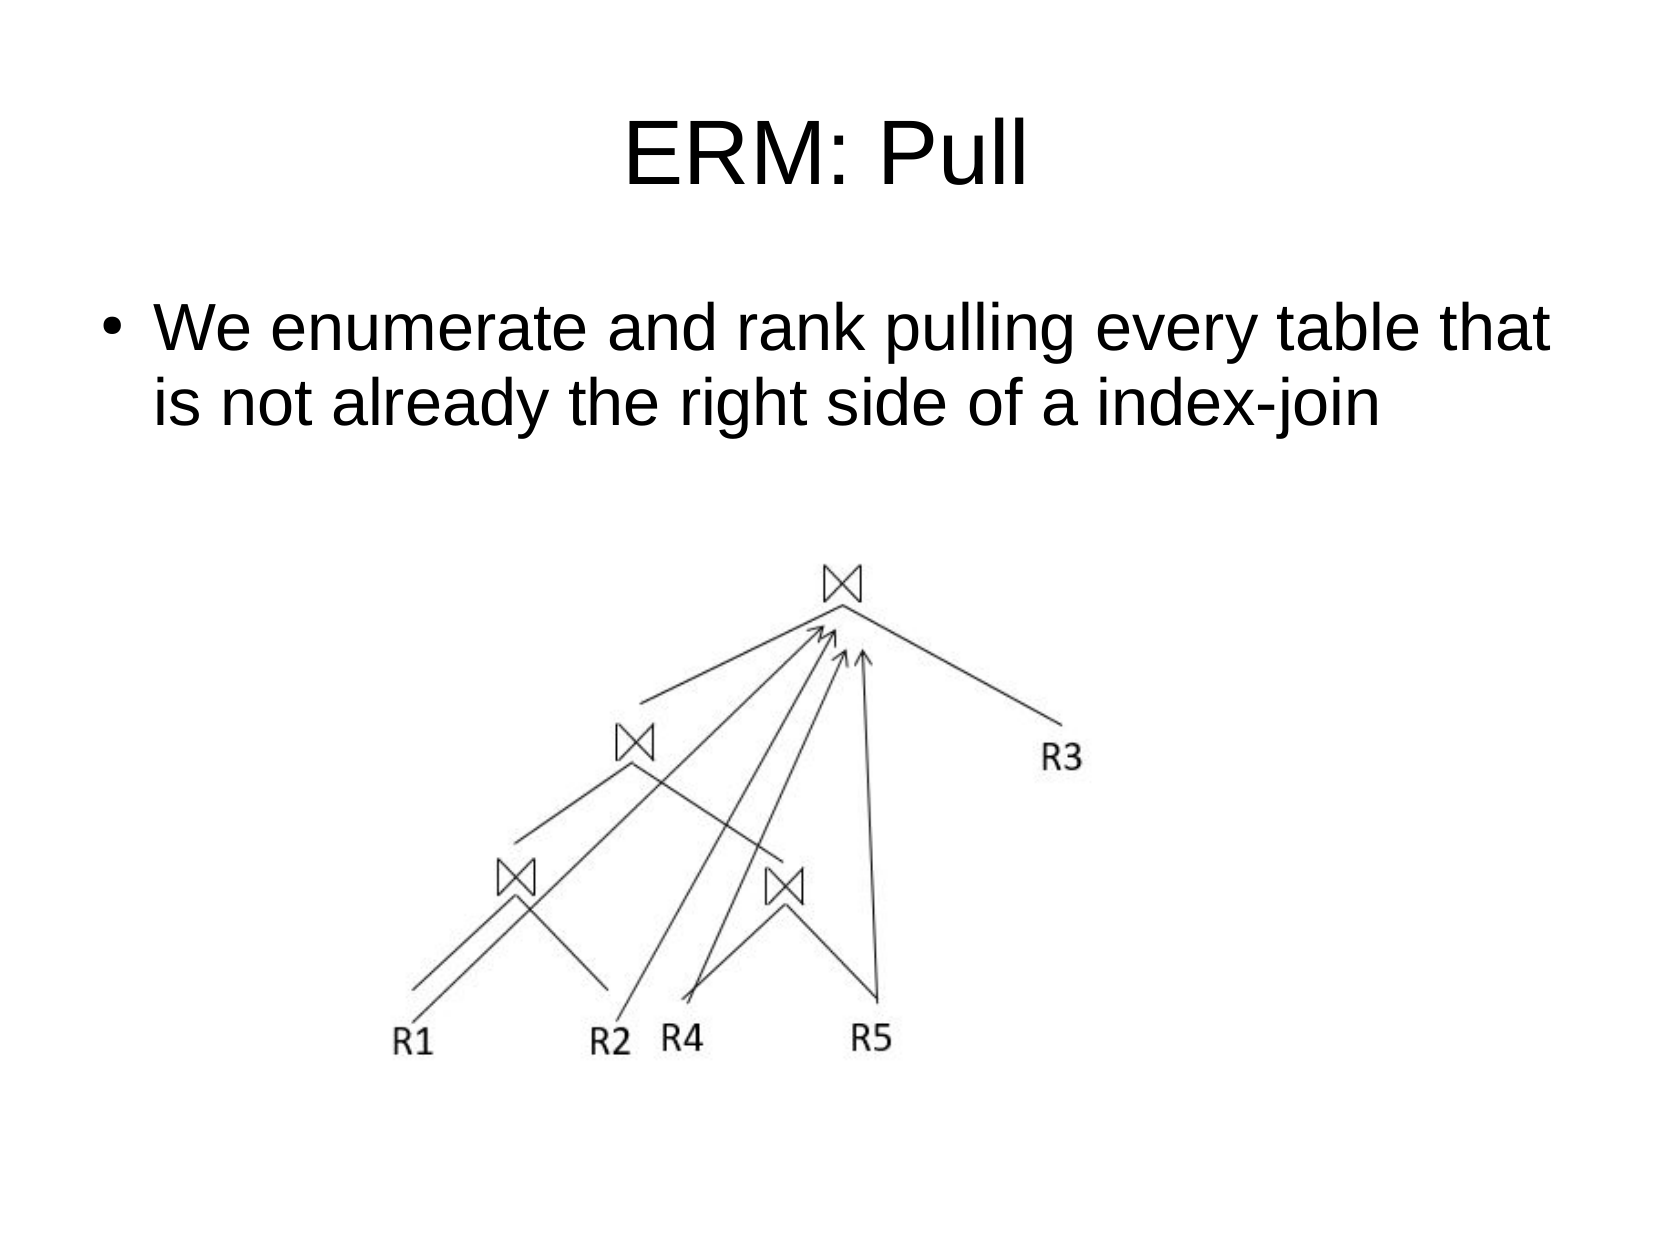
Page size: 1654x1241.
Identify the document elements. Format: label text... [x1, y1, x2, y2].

list We enumerate and rank pulling every table that is not already the right side of a index-join [82, 290, 1571, 1010]
picture [348, 1010, 1099, 1075]
title ERM: Pull [82, 49, 1571, 257]
